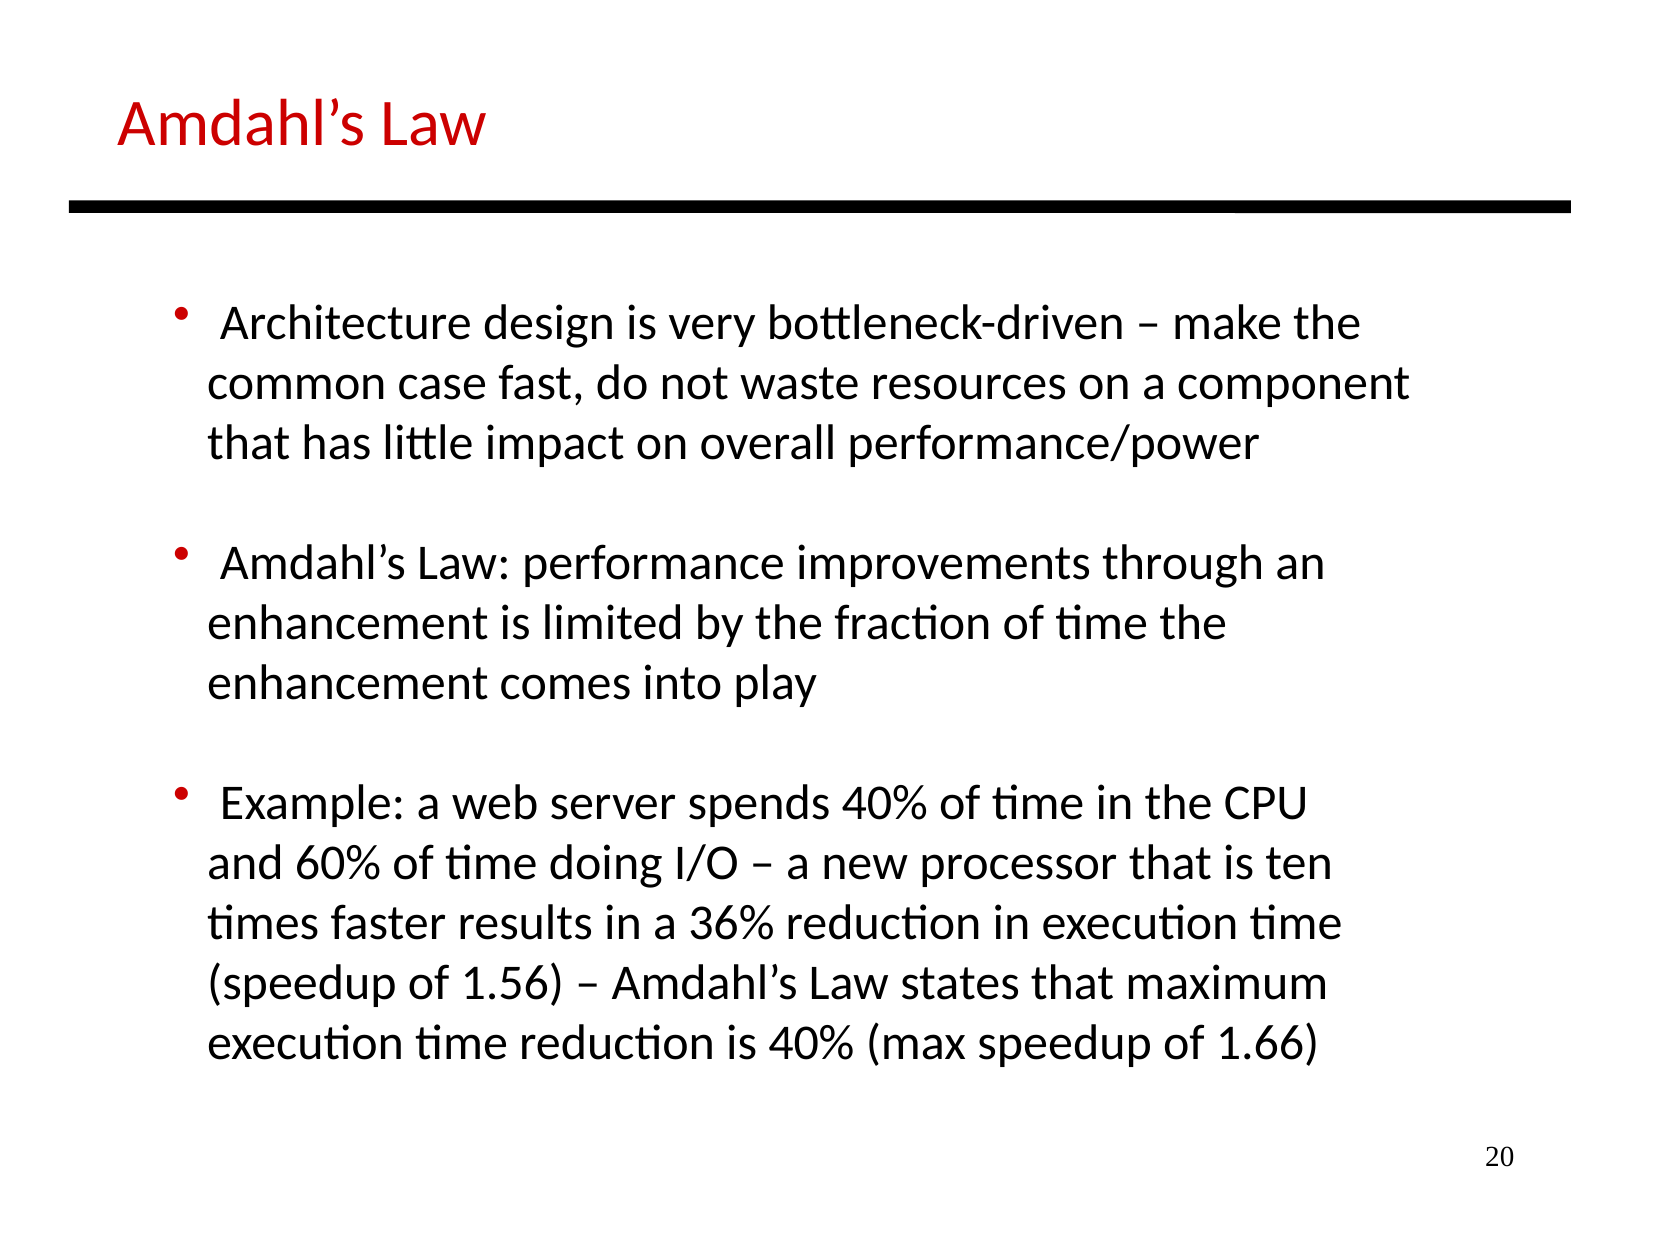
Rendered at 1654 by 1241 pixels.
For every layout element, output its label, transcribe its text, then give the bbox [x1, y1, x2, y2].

text_box Amdahl’s Law [102, 71, 503, 167]
slide_number <number> [1185, 1129, 1530, 1213]
text_box Architecture design is very bottleneck-driven – make the common case fast, do not waste resources on a component that has little impact on overall performance/power Amdahl’s Law: performance improvements through an enhancement is limited by the fraction of time the enhancement comes into play Example: a web server spends 40% of time in the CPU and 60% of time doing I/O – a new processor that is ten times faster results in a 36% reduction in execution time (speedup of 1.56) – Amdahl’s Law states that maximum execution time reduction is 40% (max speedup of 1.66) [158, 282, 1426, 1078]
